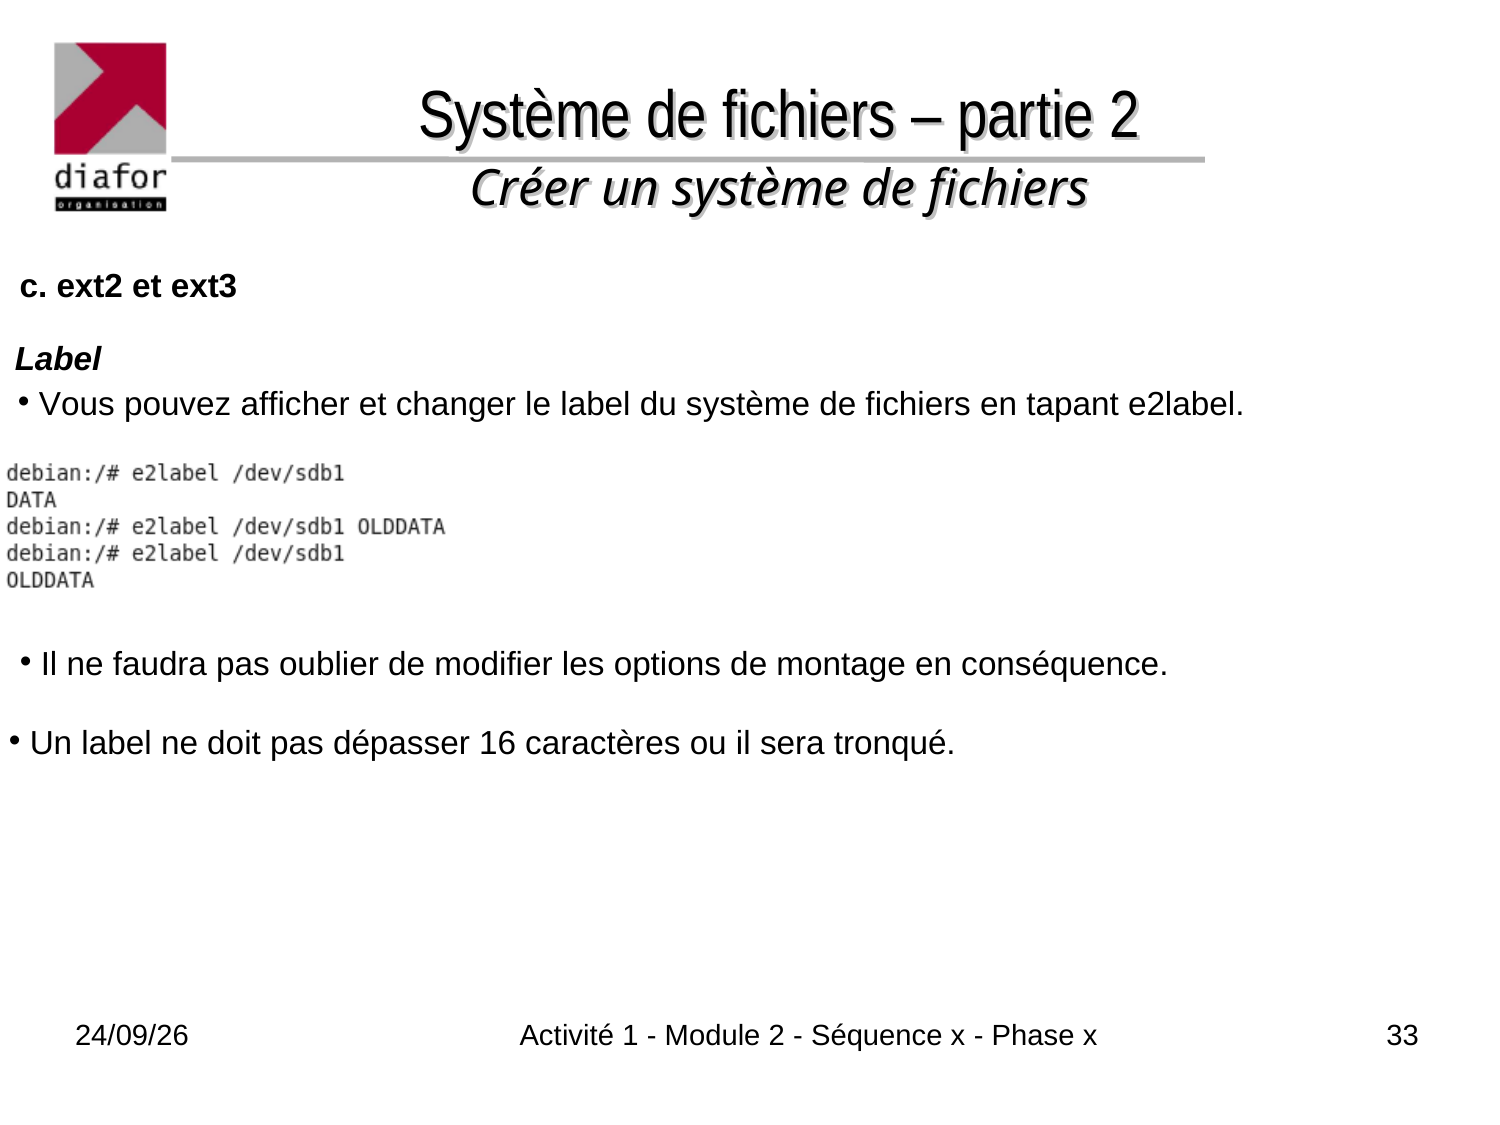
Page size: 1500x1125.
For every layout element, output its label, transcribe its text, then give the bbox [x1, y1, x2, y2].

text_box Label [0, 338, 296, 384]
text_box Un label ne doit pas dépasser 16 caractères ou il sera tronqué. [0, 722, 1477, 768]
text_box Vous pouvez afficher et changer le label du système de fichiers en tapant e2label. [3, 383, 1388, 430]
title Système de fichiers – partie 2 Créer un système de fichiers [104, 45, 1455, 250]
text_box Il ne faudra pas oublier de modifier les options de montage en conséquence. [5, 643, 1500, 689]
picture [5, 462, 455, 591]
picture [53, 42, 168, 213]
text_box c. ext2 et ext3 [4, 265, 532, 311]
